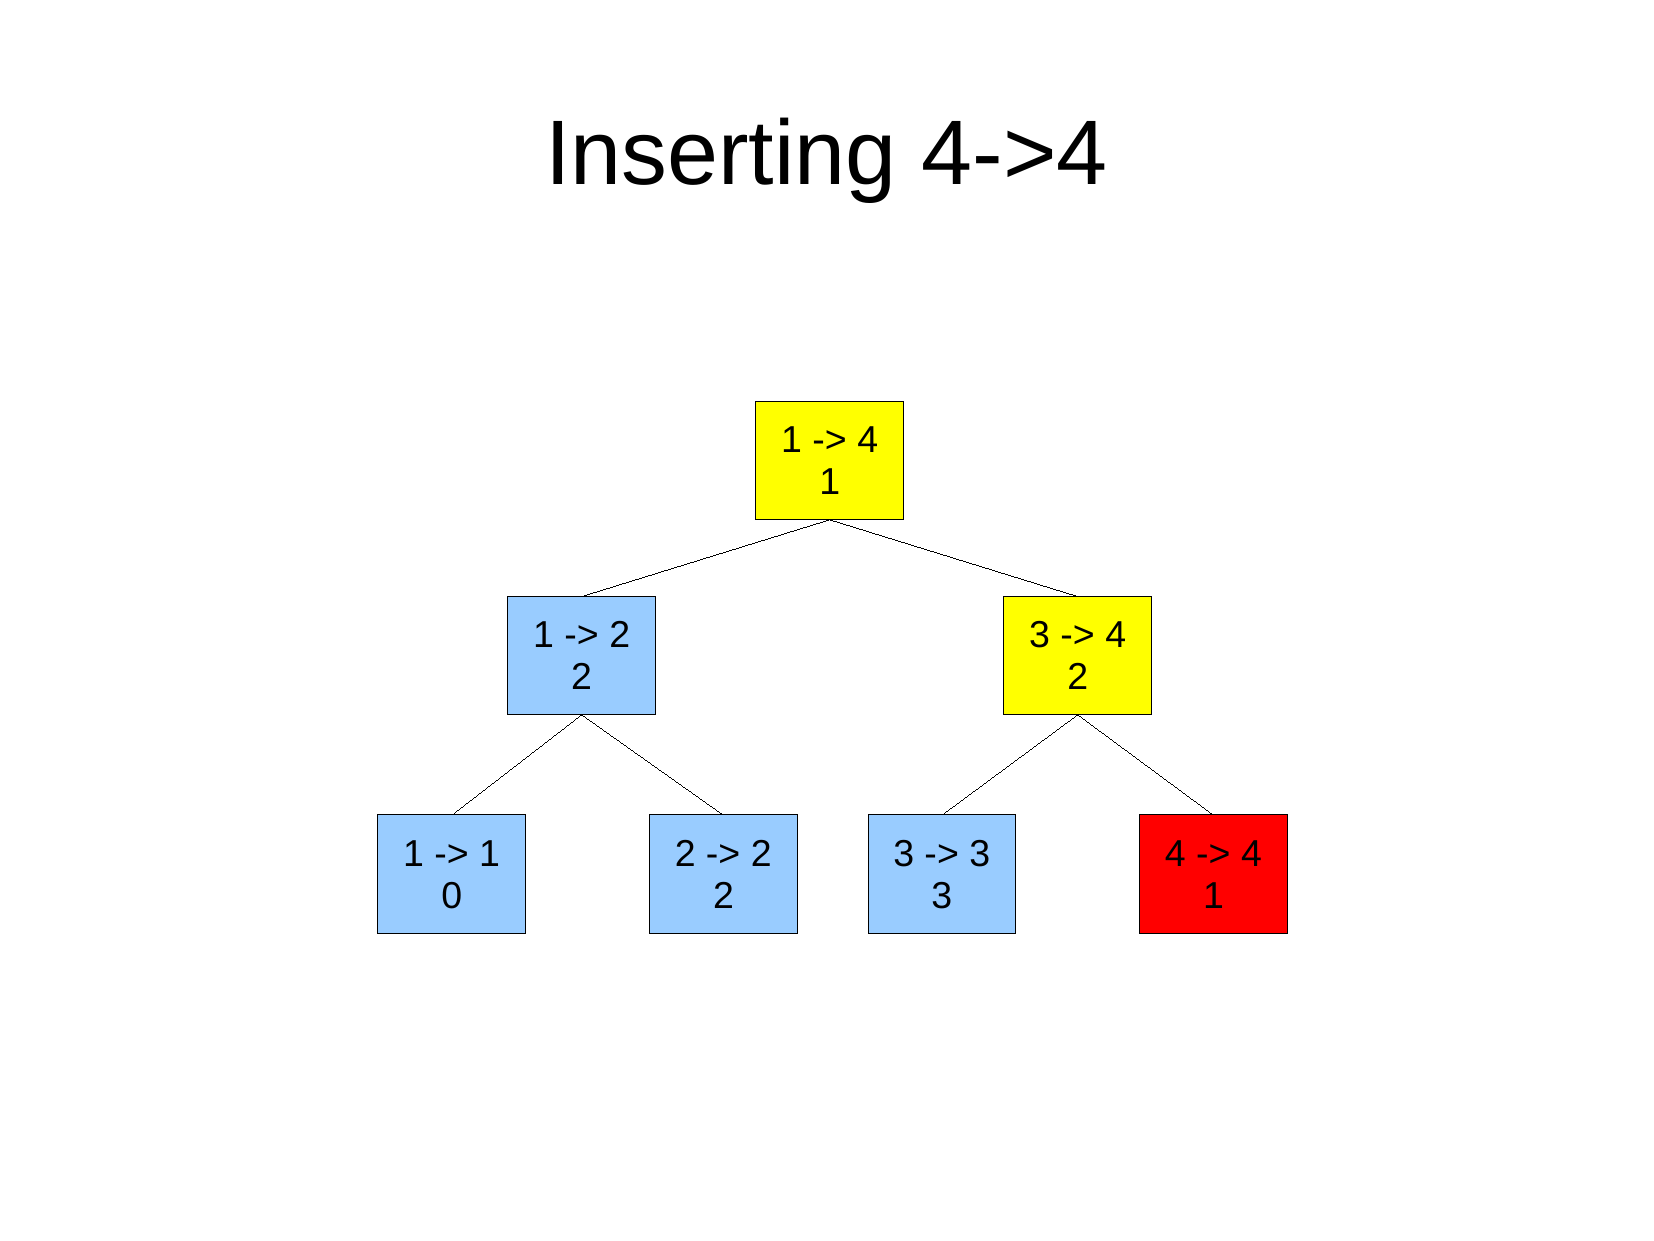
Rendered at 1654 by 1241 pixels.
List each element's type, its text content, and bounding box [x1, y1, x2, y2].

text_box 4 -> 4 1 [1139, 814, 1288, 934]
text_box 2 -> 2 2 [649, 814, 798, 934]
text_box 3 -> 4 2 [1003, 596, 1152, 715]
text_box 1 -> 4 1 [755, 401, 904, 520]
text_box 3 -> 3 3 [868, 814, 1016, 934]
text_box 1 -> 2 2 [507, 596, 656, 715]
text_box 1 -> 1 0 [377, 814, 526, 934]
title Inserting 4->4 [82, 49, 1571, 257]
